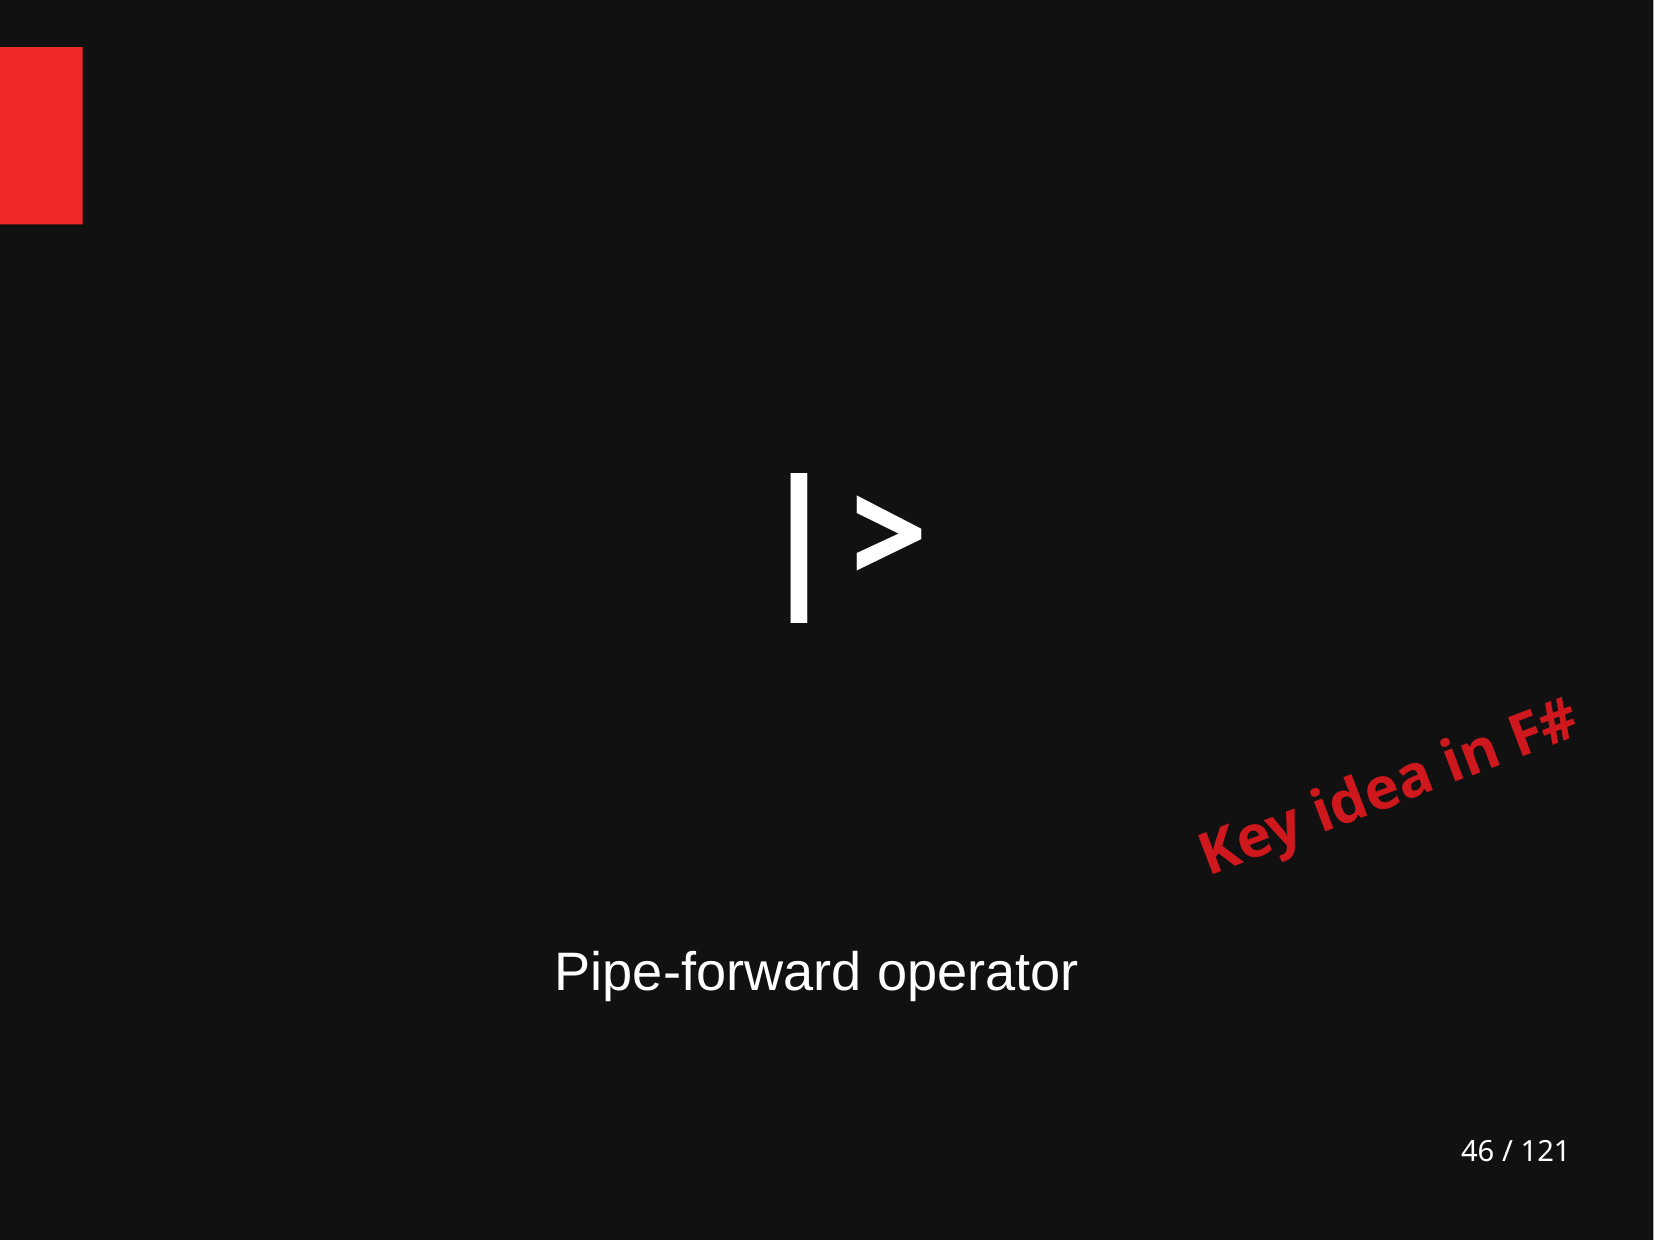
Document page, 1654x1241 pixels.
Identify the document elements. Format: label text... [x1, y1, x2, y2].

subtitle |> [118, 49, 1571, 1010]
text_box Key idea in F# [1170, 645, 1654, 919]
text_box Pipe-forward operator [540, 934, 1291, 1010]
